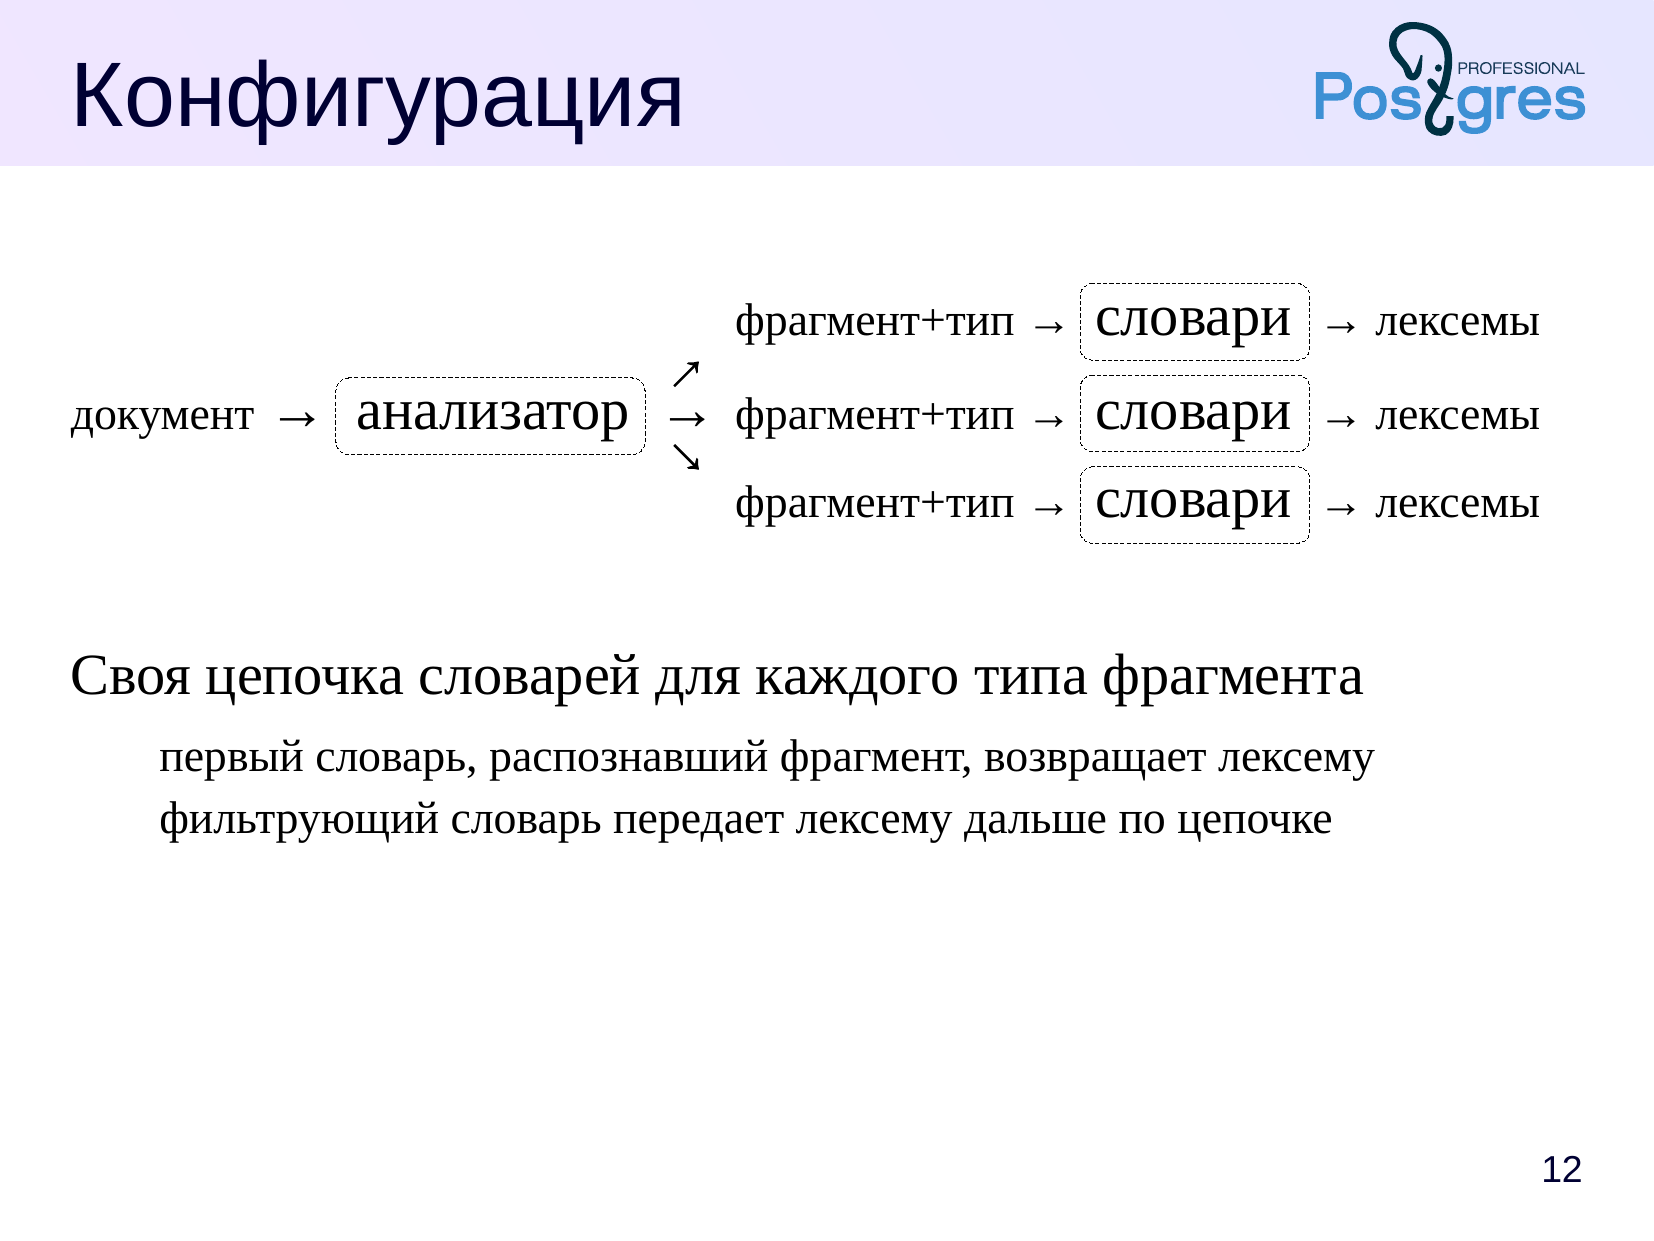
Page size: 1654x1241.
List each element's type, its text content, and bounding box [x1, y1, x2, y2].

text_box [673, 361, 699, 388]
text_box [673, 444, 699, 470]
list фрагмент+тип → словари → лексемы документ → анализатор → фрагмент+тип → словари → лексемы фрагмент+тип → словари → лексемы Своя цепочка словарей для каждого типа фрагмента первый словарь, распознавший фрагмент, возвращает лексему фильтрующий словарь передает лексему дальше по цепочке [70, 283, 1583, 1134]
title Конфигурация [70, 43, 1276, 147]
